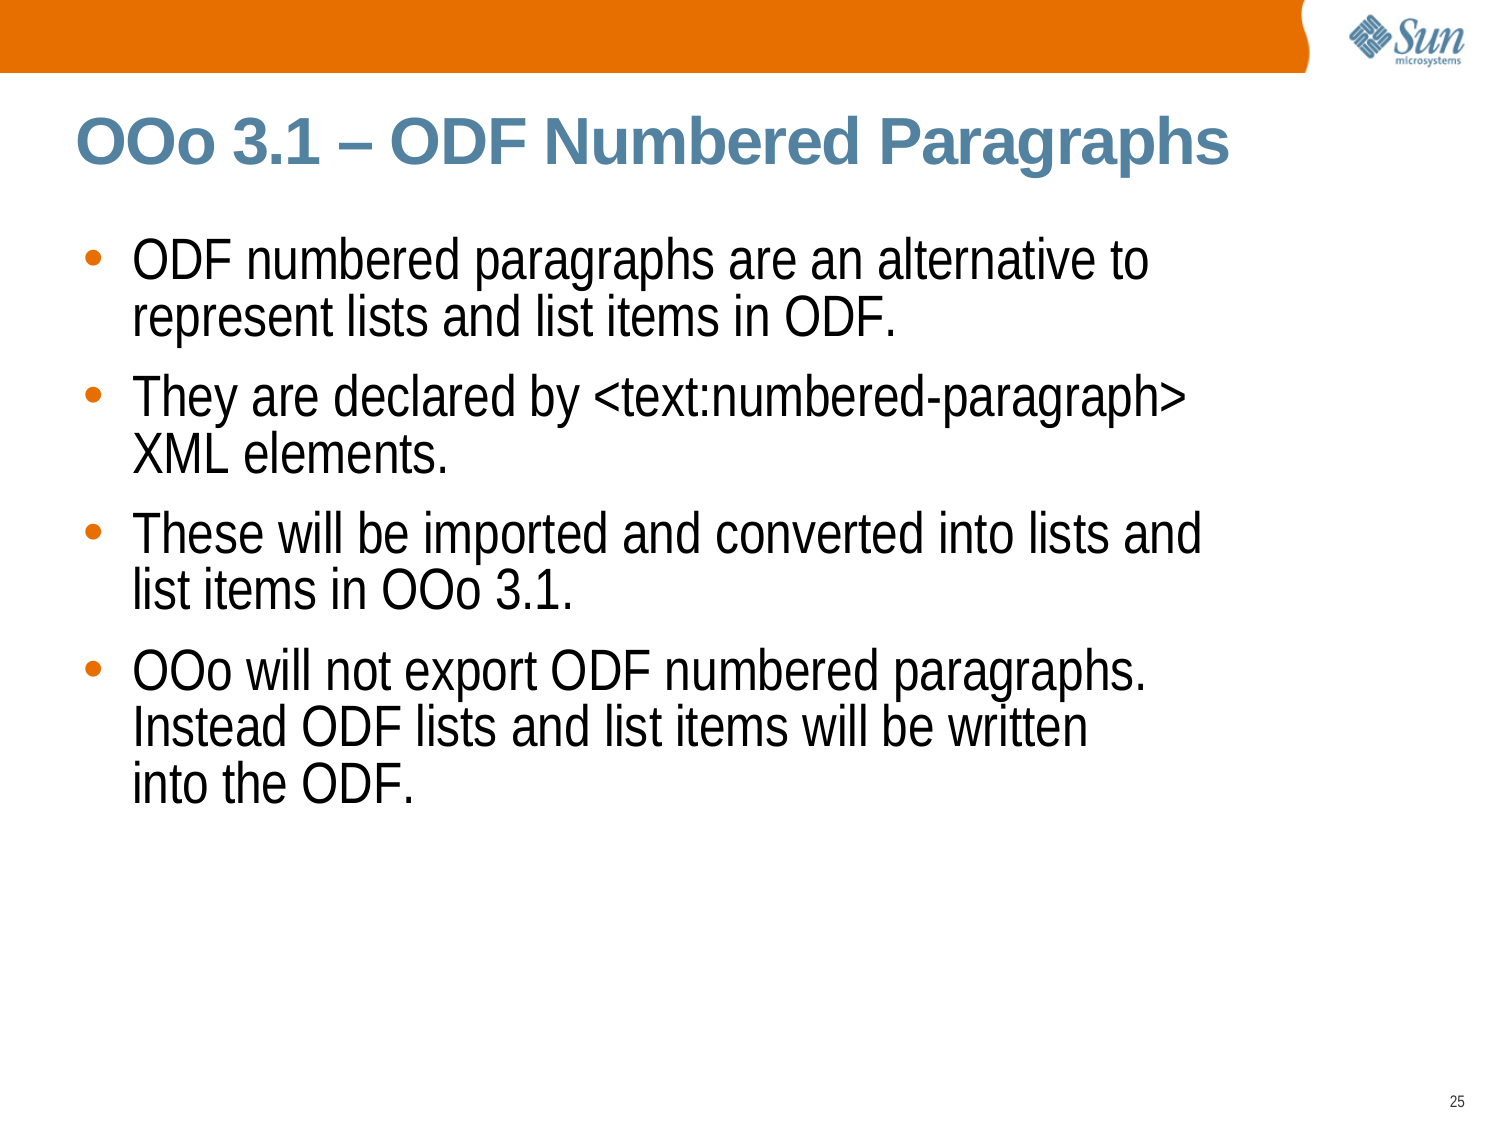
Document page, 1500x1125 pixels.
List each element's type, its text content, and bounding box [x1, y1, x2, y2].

list ODF numbered paragraphs are an alternative to represent lists and list items in ODF. They are declared by <text:numbered-paragraph> XML elements. These will be imported and converted into lists and list items in OOo 3.1. OOo will not export ODF numbered paragraphs. Instead ODF lists and list items will be written into the ODF. [64, 234, 1401, 1039]
picture [0, 0, 1500, 73]
title OOo 3.1 – ODF Numbered Paragraphs [75, 111, 1437, 215]
